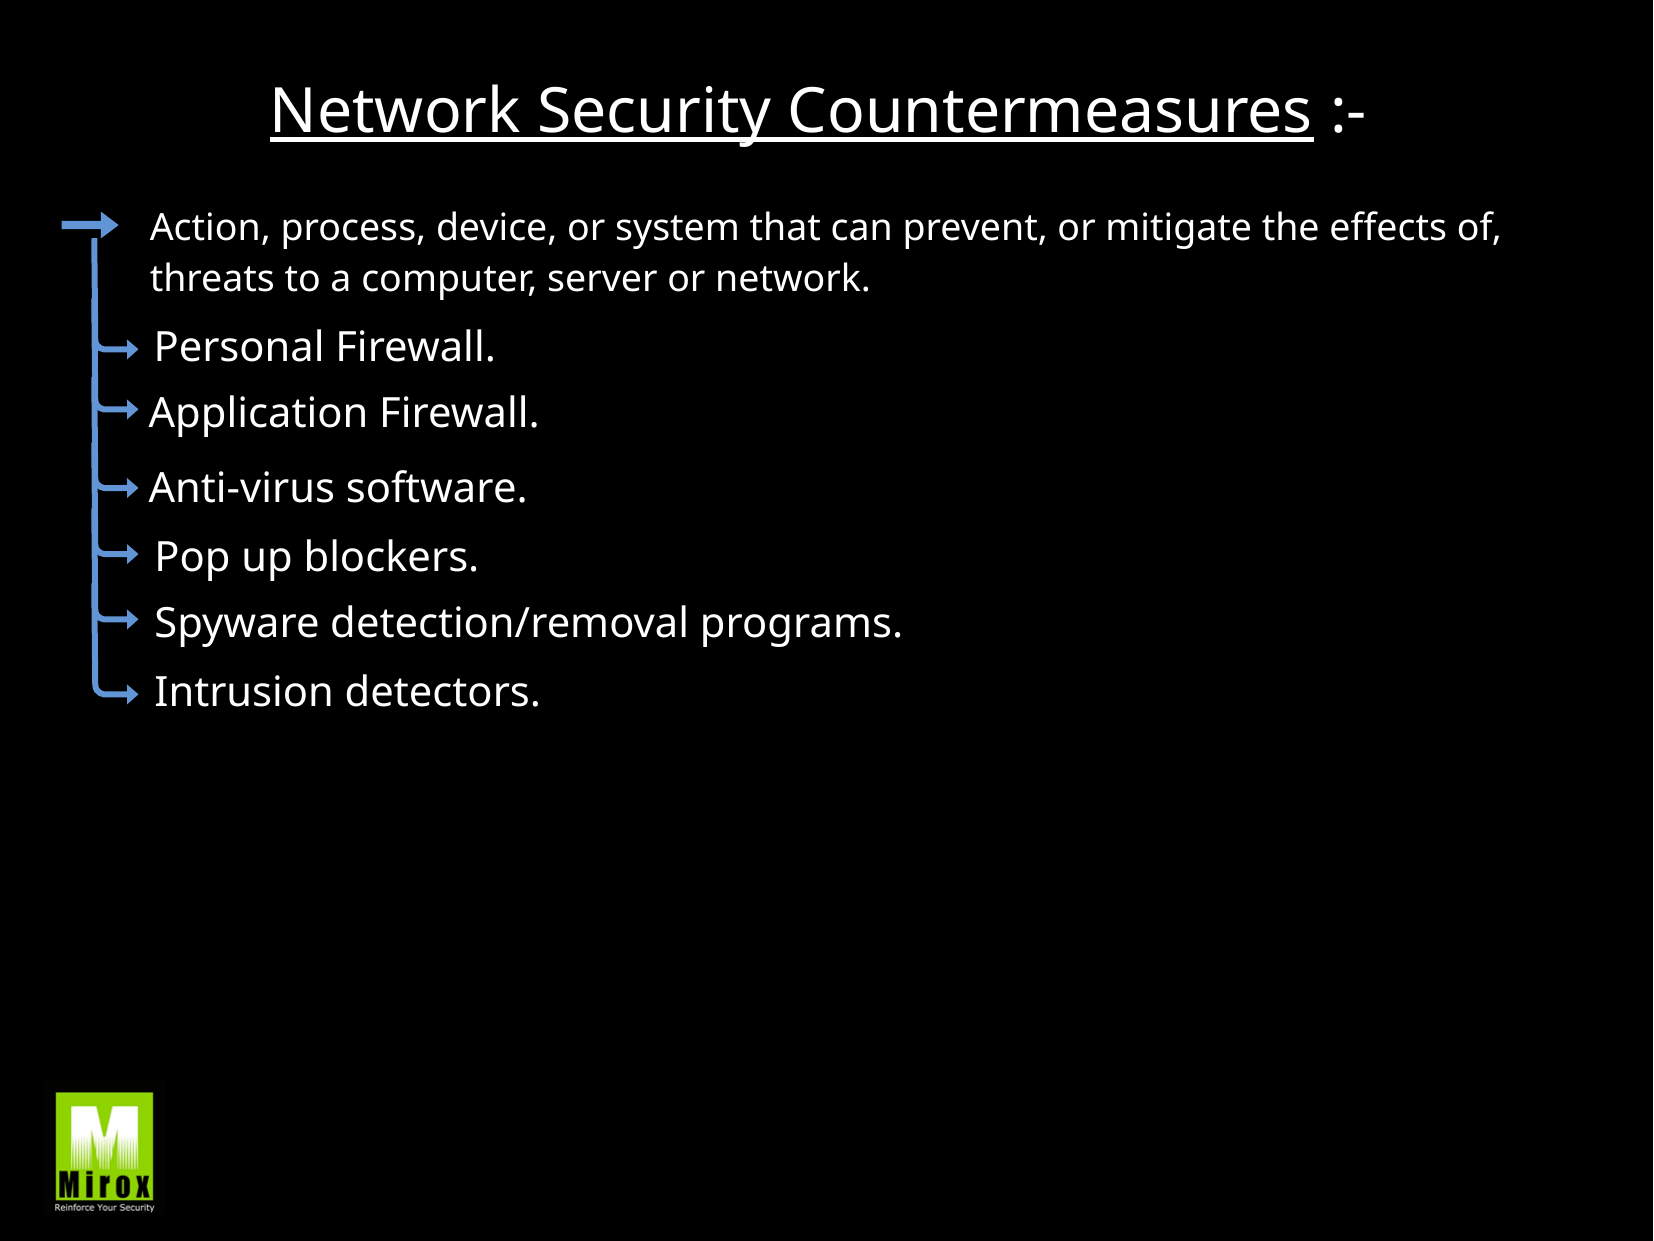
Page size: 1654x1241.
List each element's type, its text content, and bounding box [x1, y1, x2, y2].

text_box Pop up blockers. [140, 518, 512, 585]
text_box Network Security Countermeasures :- [255, 58, 1621, 151]
picture [60, 210, 141, 705]
text_box Spyware detection/removal programs. [140, 585, 970, 652]
text_box Application Firewall. [140, 375, 580, 442]
picture [43, 1079, 166, 1214]
text_box Personal Firewall. [140, 308, 530, 375]
text_box Action, process, device, or system that can prevent, or mitigate the effects of, threats to a computer, server or network. [135, 193, 1625, 301]
text_box Intrusion detectors. [139, 653, 578, 721]
text_box Anti-virus software. [140, 450, 568, 517]
